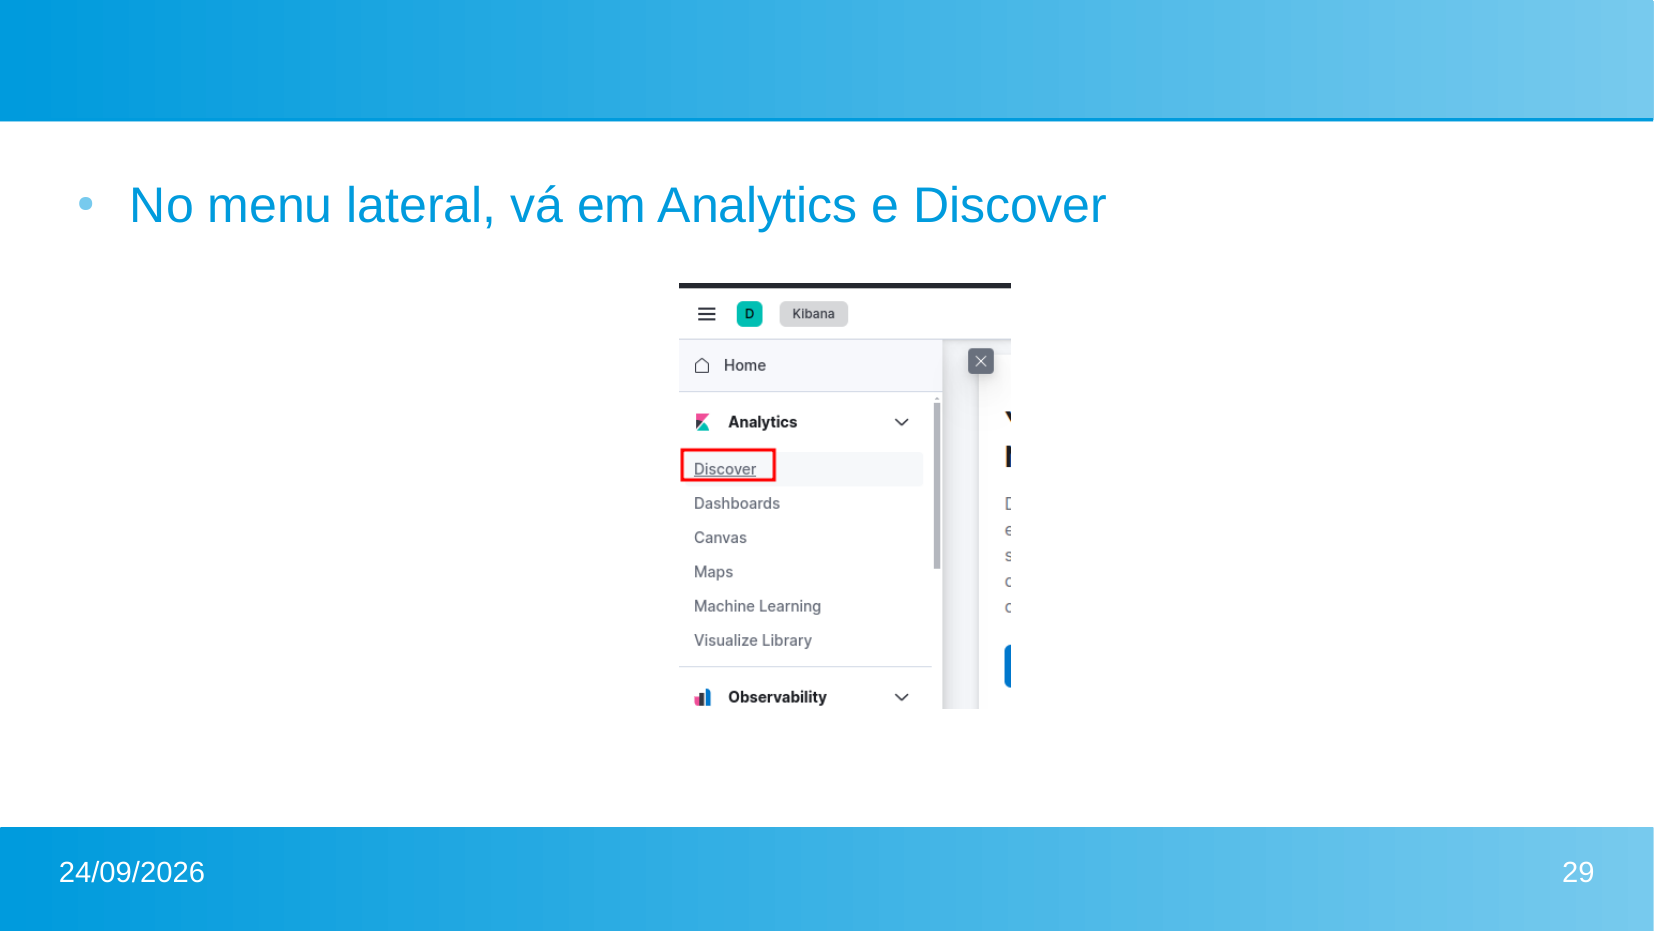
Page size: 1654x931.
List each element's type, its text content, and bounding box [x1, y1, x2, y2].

list No menu lateral, vá em Analytics e Discover [59, 177, 1595, 768]
picture [679, 283, 1011, 709]
